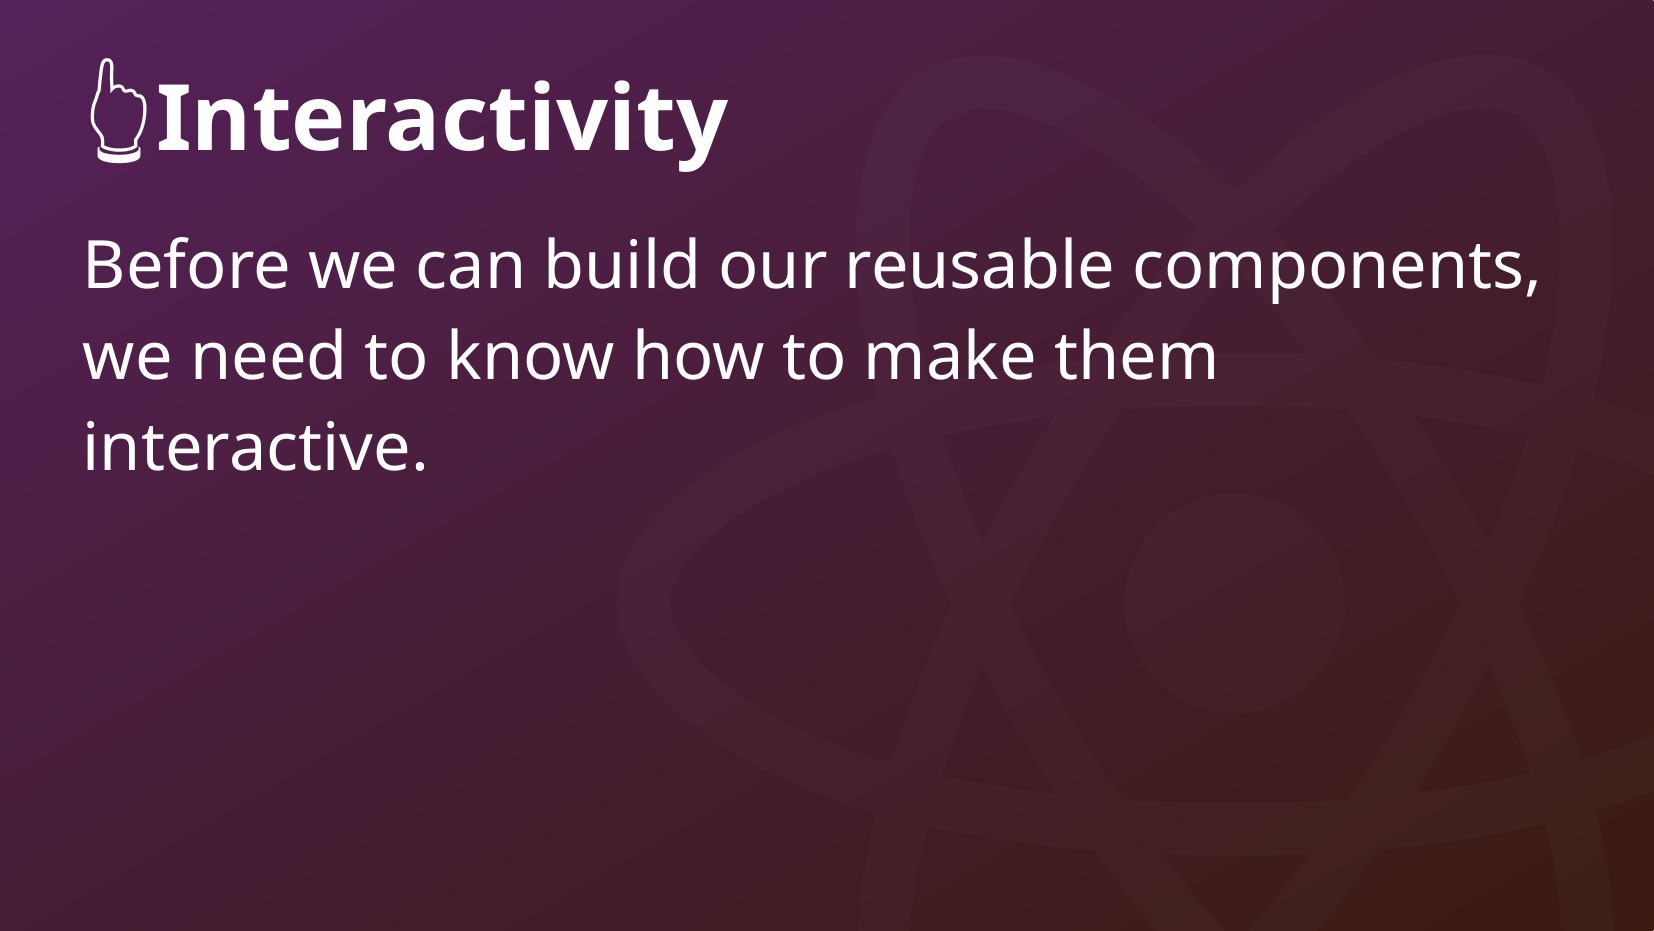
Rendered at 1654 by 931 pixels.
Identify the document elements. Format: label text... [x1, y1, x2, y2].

list Before we can build our reusable components, we need to know how to make them interactive. [82, 217, 1571, 758]
title 👆Interactivity [82, 37, 1571, 193]
